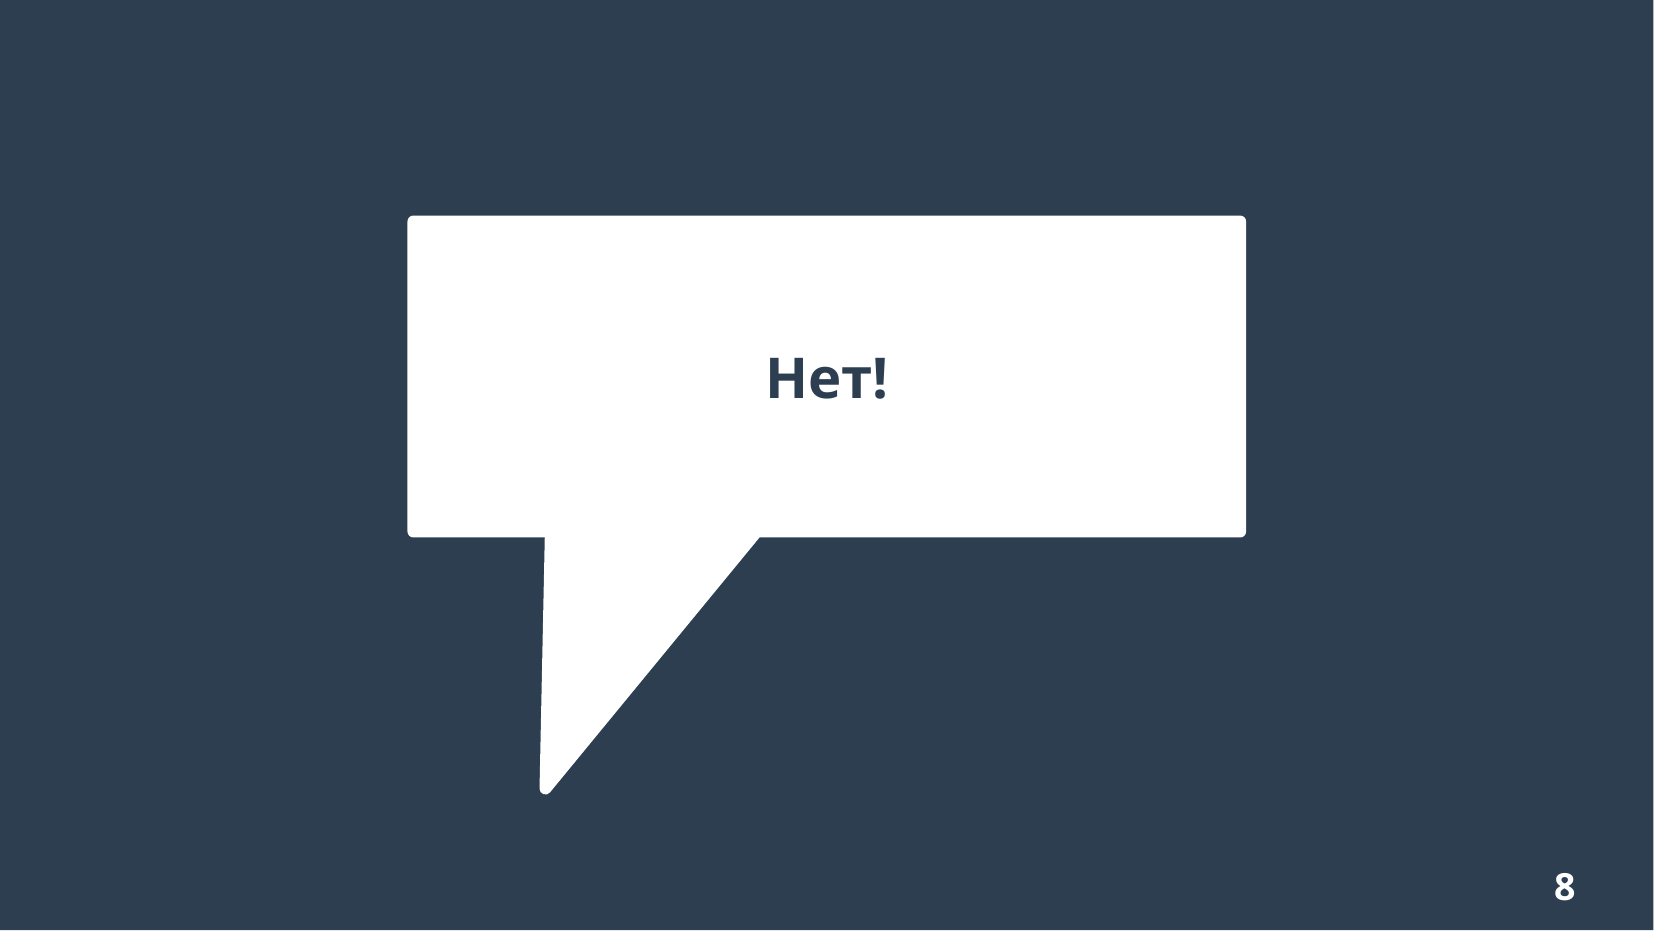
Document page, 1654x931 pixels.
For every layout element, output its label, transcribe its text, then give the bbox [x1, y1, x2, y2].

title Нет! [442, 243, 1211, 510]
